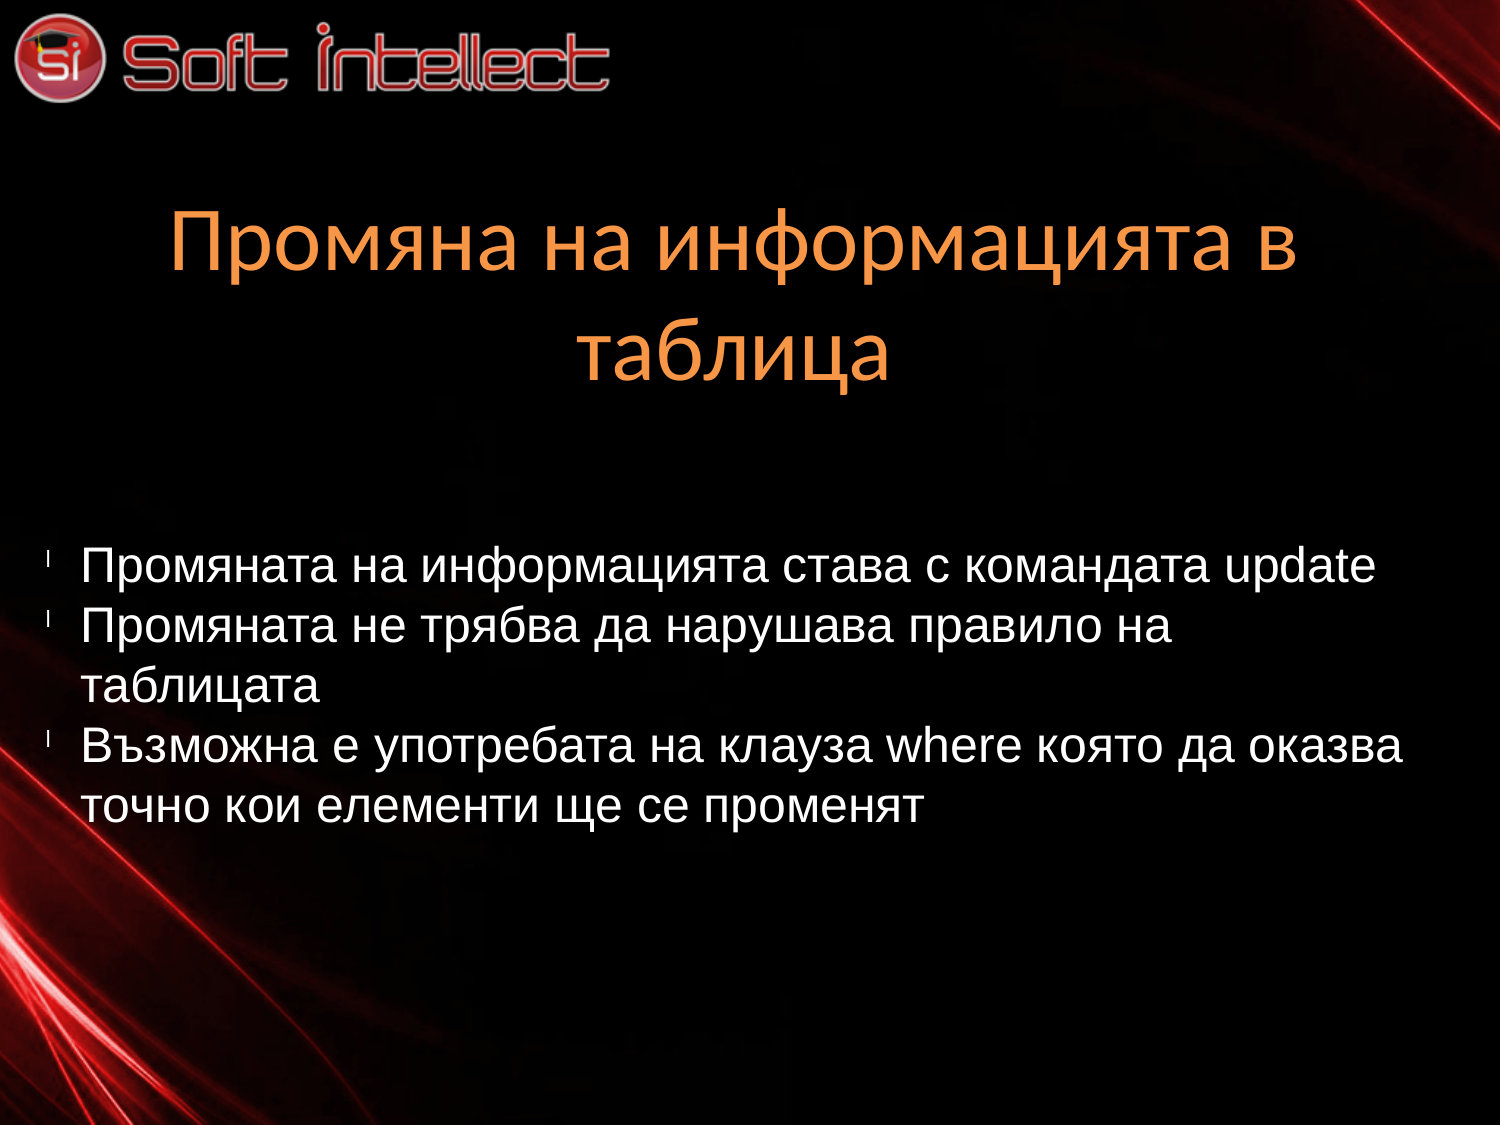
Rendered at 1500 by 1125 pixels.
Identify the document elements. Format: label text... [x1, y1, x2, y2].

picture [0, 0, 1500, 1125]
text_box Промяна на информацията в таблица [60, 194, 1410, 382]
text_box Промяната на информацията става с командата update Промяната не трябва да нарушава правило на таблицата Възможна е употребата на клауза where която да оказва точно кои елементи ще се променят [30, 524, 1440, 765]
